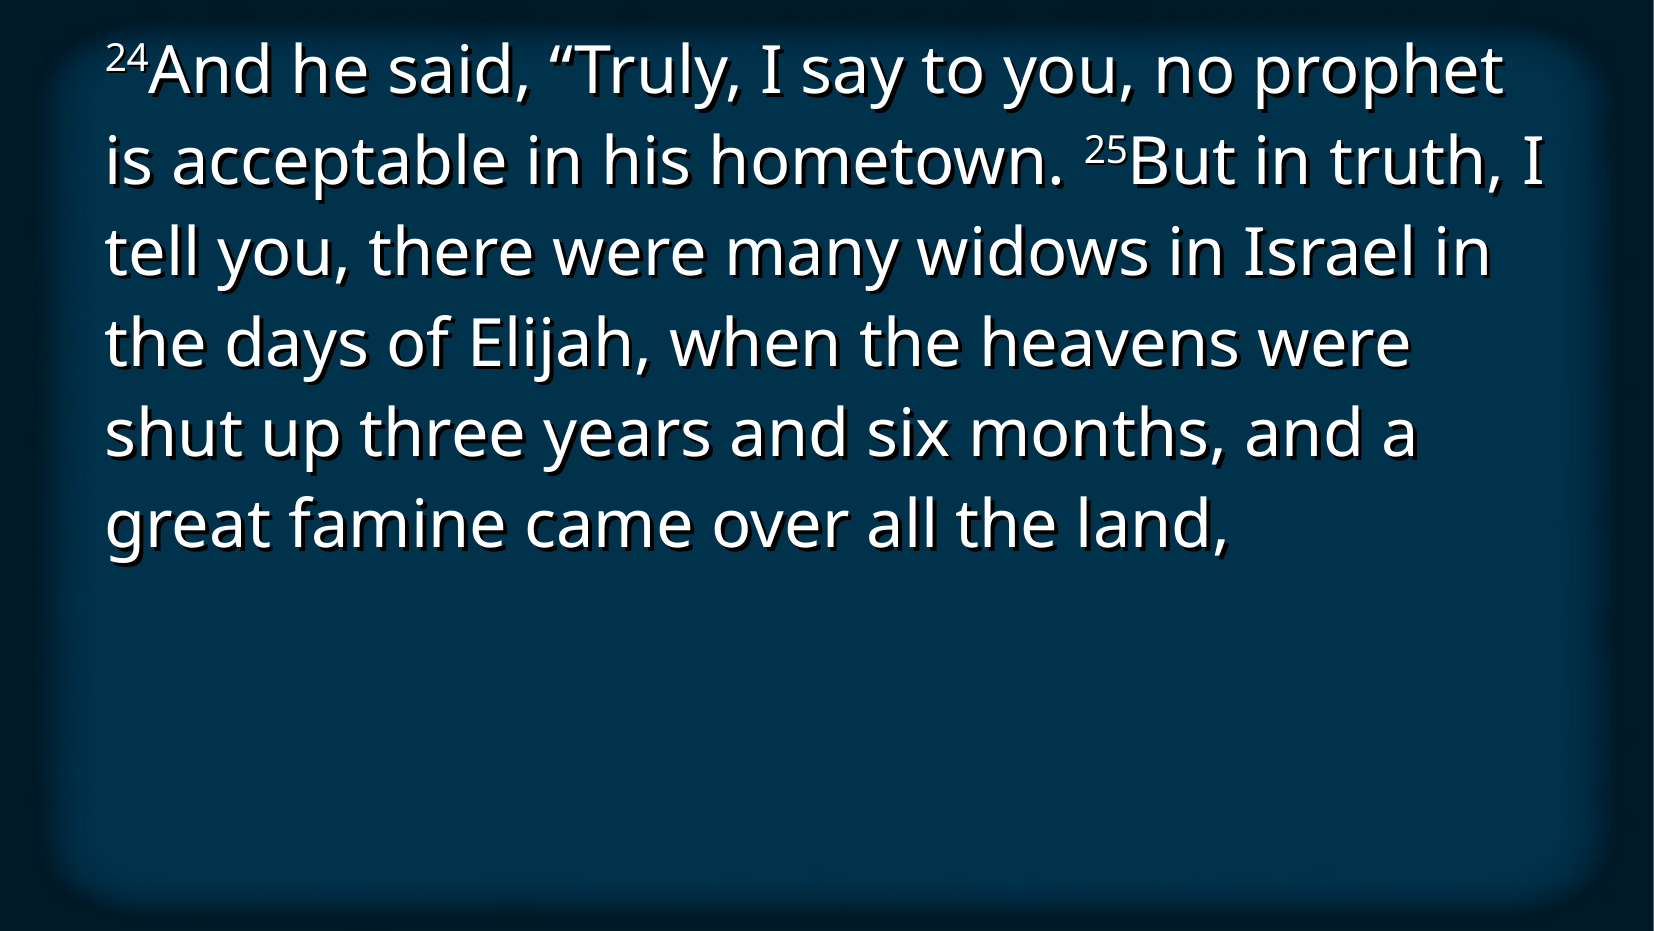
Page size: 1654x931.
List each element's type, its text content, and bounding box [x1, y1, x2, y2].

picture [0, 0, 1654, 931]
text_box 24And he said, “Truly, I say to you, no prophet is acceptable in his hometown. 25But in truth, I tell you, there were many widows in Israel in the days of Elijah, when the heavens were shut up three years and six months, and a great famine came over all the land, [90, 15, 1576, 563]
